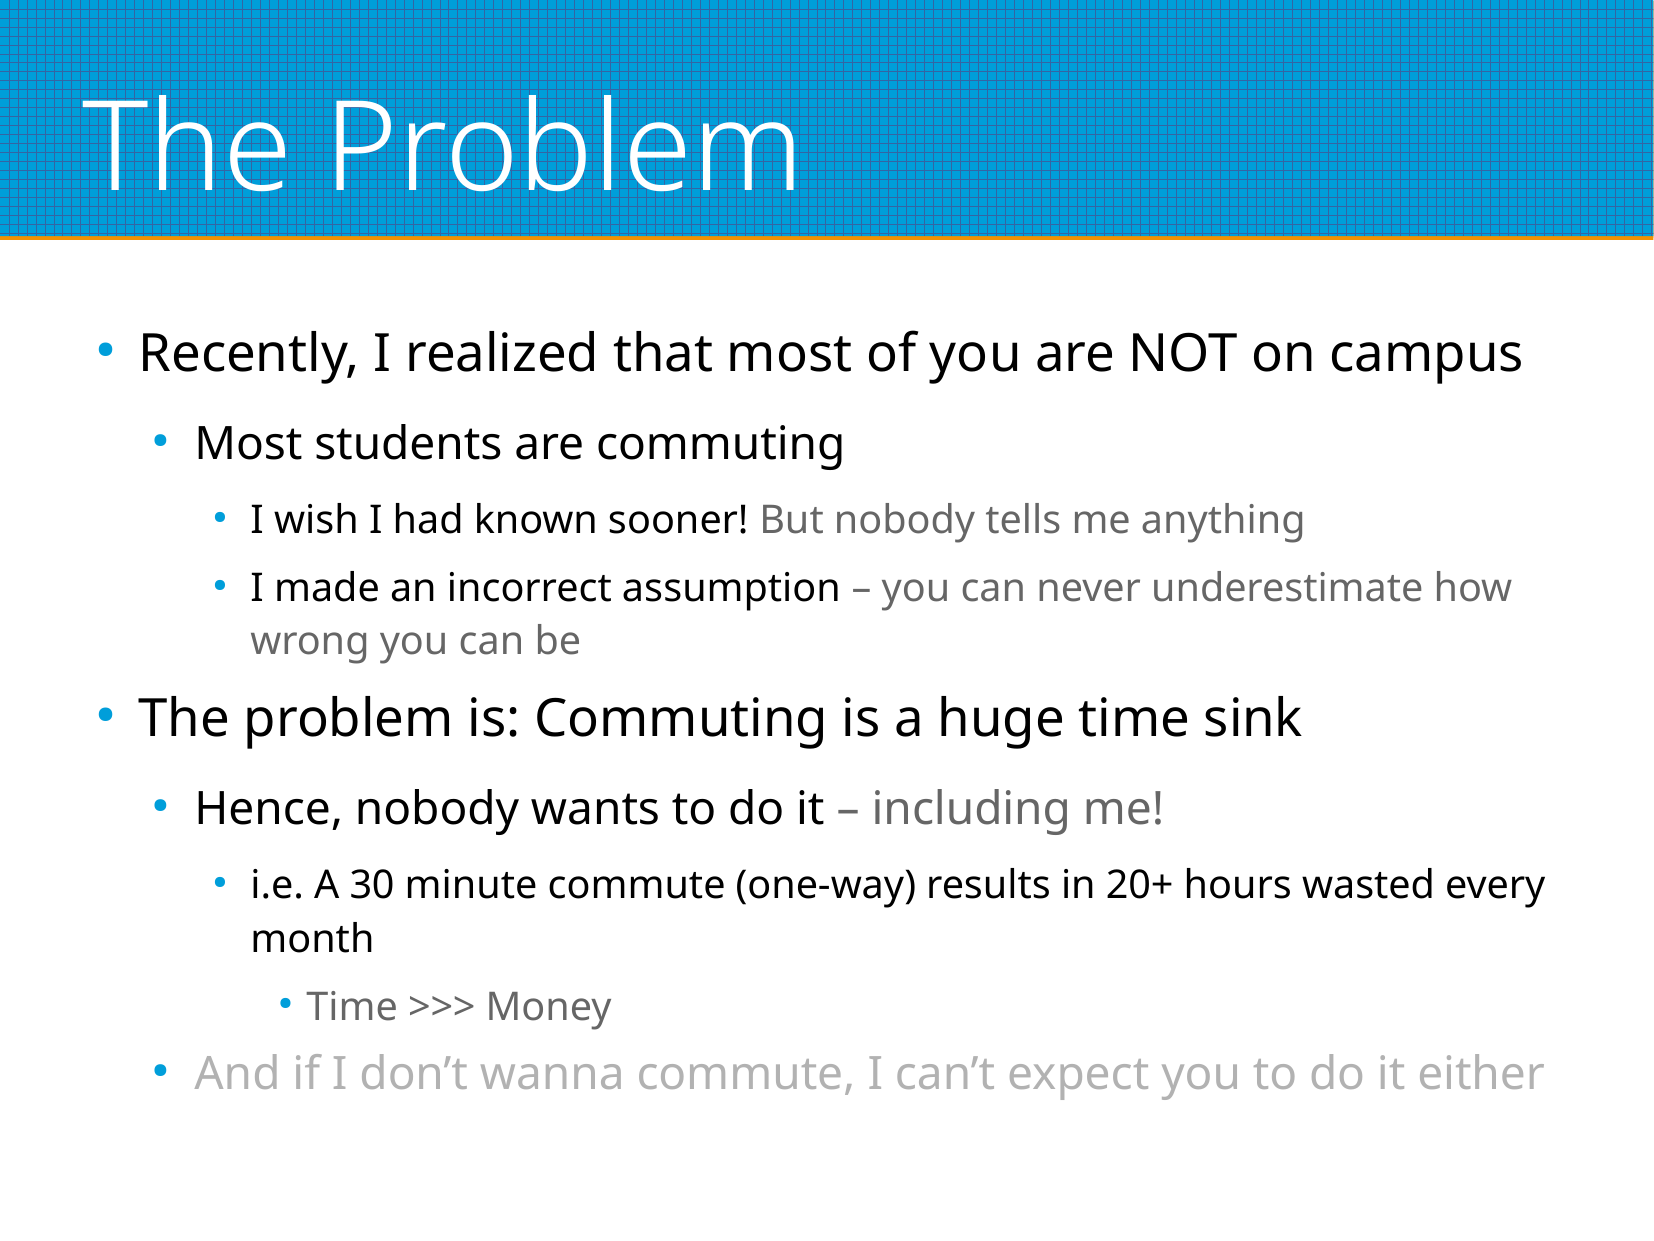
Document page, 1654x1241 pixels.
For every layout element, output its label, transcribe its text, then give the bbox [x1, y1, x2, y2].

list Recently, I realized that most of you are NOT on campus Most students are commuting I wish I had known sooner! But nobody tells me anything I made an incorrect assumption – you can never underestimate how wrong you can be The problem is: Commuting is a huge time sink Hence, nobody wants to do it – including me! i.e. A 30 minute commute (one-way) results in 20+ hours wasted every month Time >>> Money And if I don’t wanna commute, I can’t expect you to do it either [82, 314, 1563, 1152]
title The Problem [82, 19, 1571, 227]
